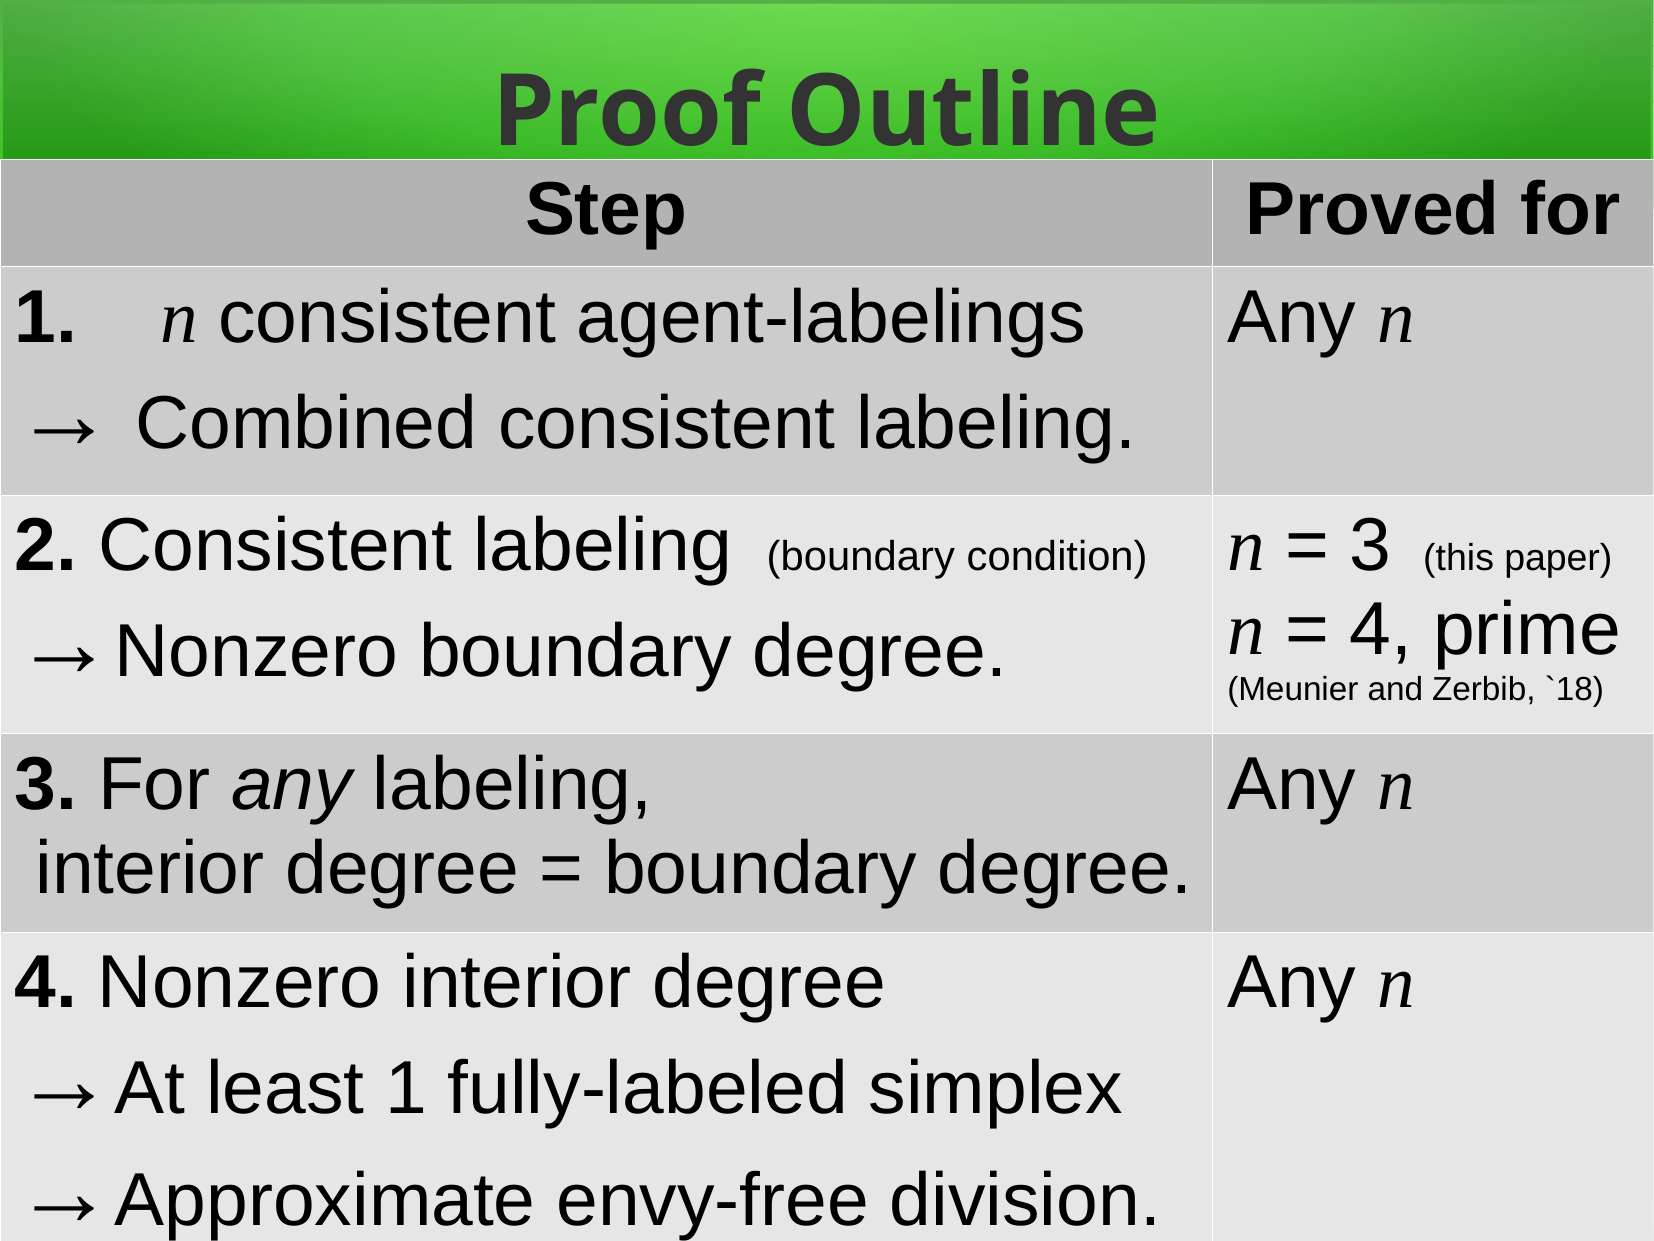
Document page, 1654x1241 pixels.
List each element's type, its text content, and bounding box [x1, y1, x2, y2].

table_cell 2. Consistent labeling (boundary condition) →Nonzero boundary degree. [1, 496, 1212, 733]
table_cell 4. Nonzero interior degree →At least 1 fully-labeled simplex →Approximate envy-free division. [1, 933, 1212, 1241]
table_header Proved for [1213, 160, 1653, 266]
table_cell 1. n consistent agent-labelings → Combined consistent labeling. [1, 267, 1212, 495]
title Proof Outline [0, 0, 1654, 159]
table_cell 3. For any labeling, interior degree = boundary degree. [1, 734, 1212, 932]
table_header Step [1, 160, 1212, 266]
table_cell n = 3 (this paper) n = 4, prime (Meunier and Zerbib, `18) [1213, 496, 1653, 733]
table_cell Any n [1213, 933, 1653, 1241]
table_cell Any n [1213, 734, 1653, 932]
table_cell Any n [1213, 267, 1653, 495]
